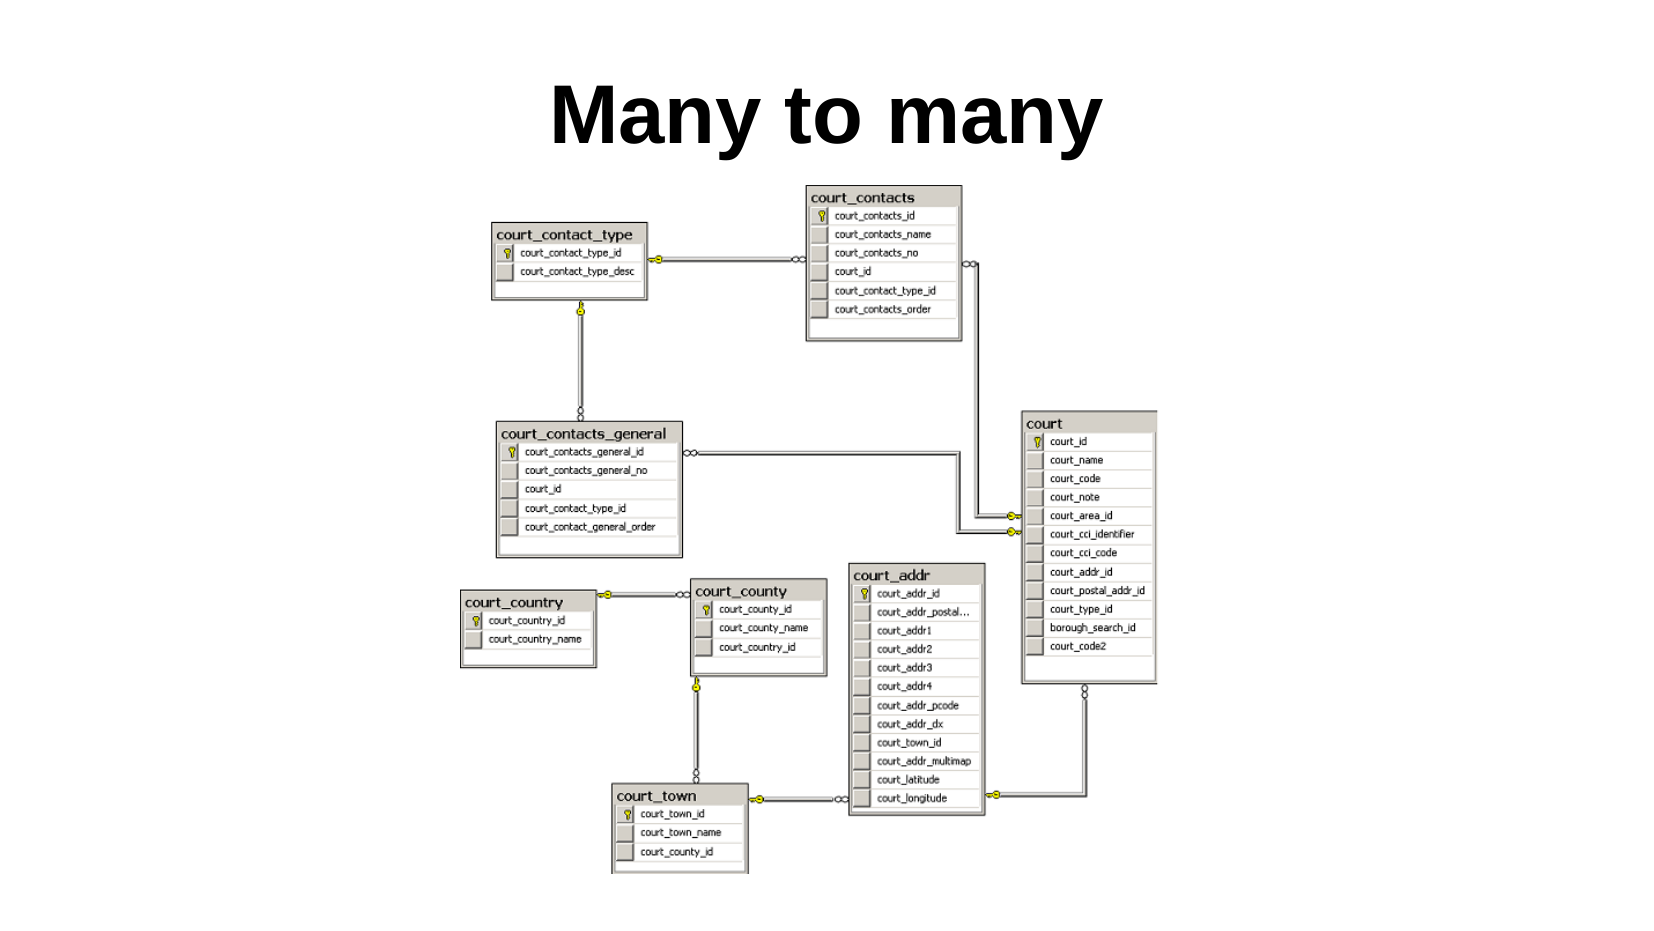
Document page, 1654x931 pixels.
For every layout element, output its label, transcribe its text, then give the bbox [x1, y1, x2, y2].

picture [460, 185, 1163, 875]
title Many to many [82, 37, 1571, 193]
